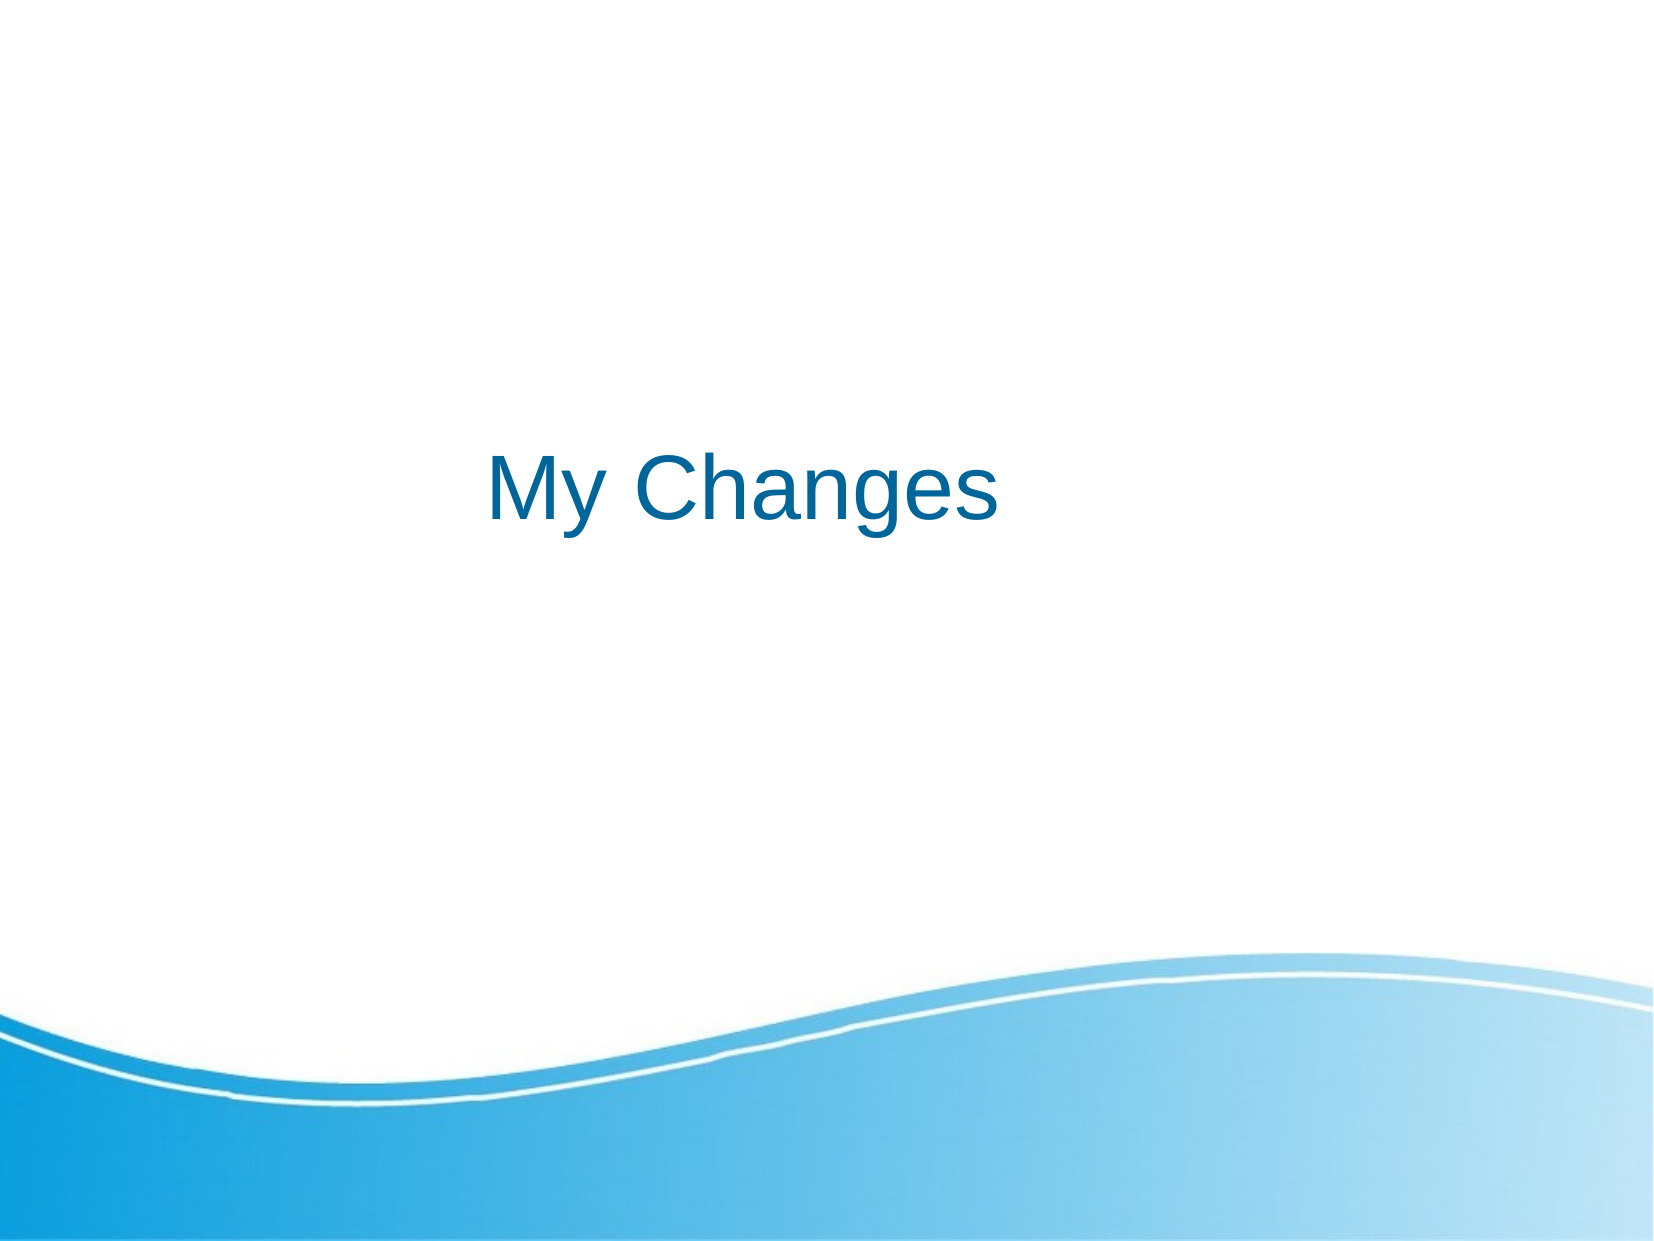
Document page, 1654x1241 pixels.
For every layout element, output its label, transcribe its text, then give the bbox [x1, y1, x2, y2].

title My Changes [0, 128, 1489, 847]
picture [0, 952, 1654, 1241]
